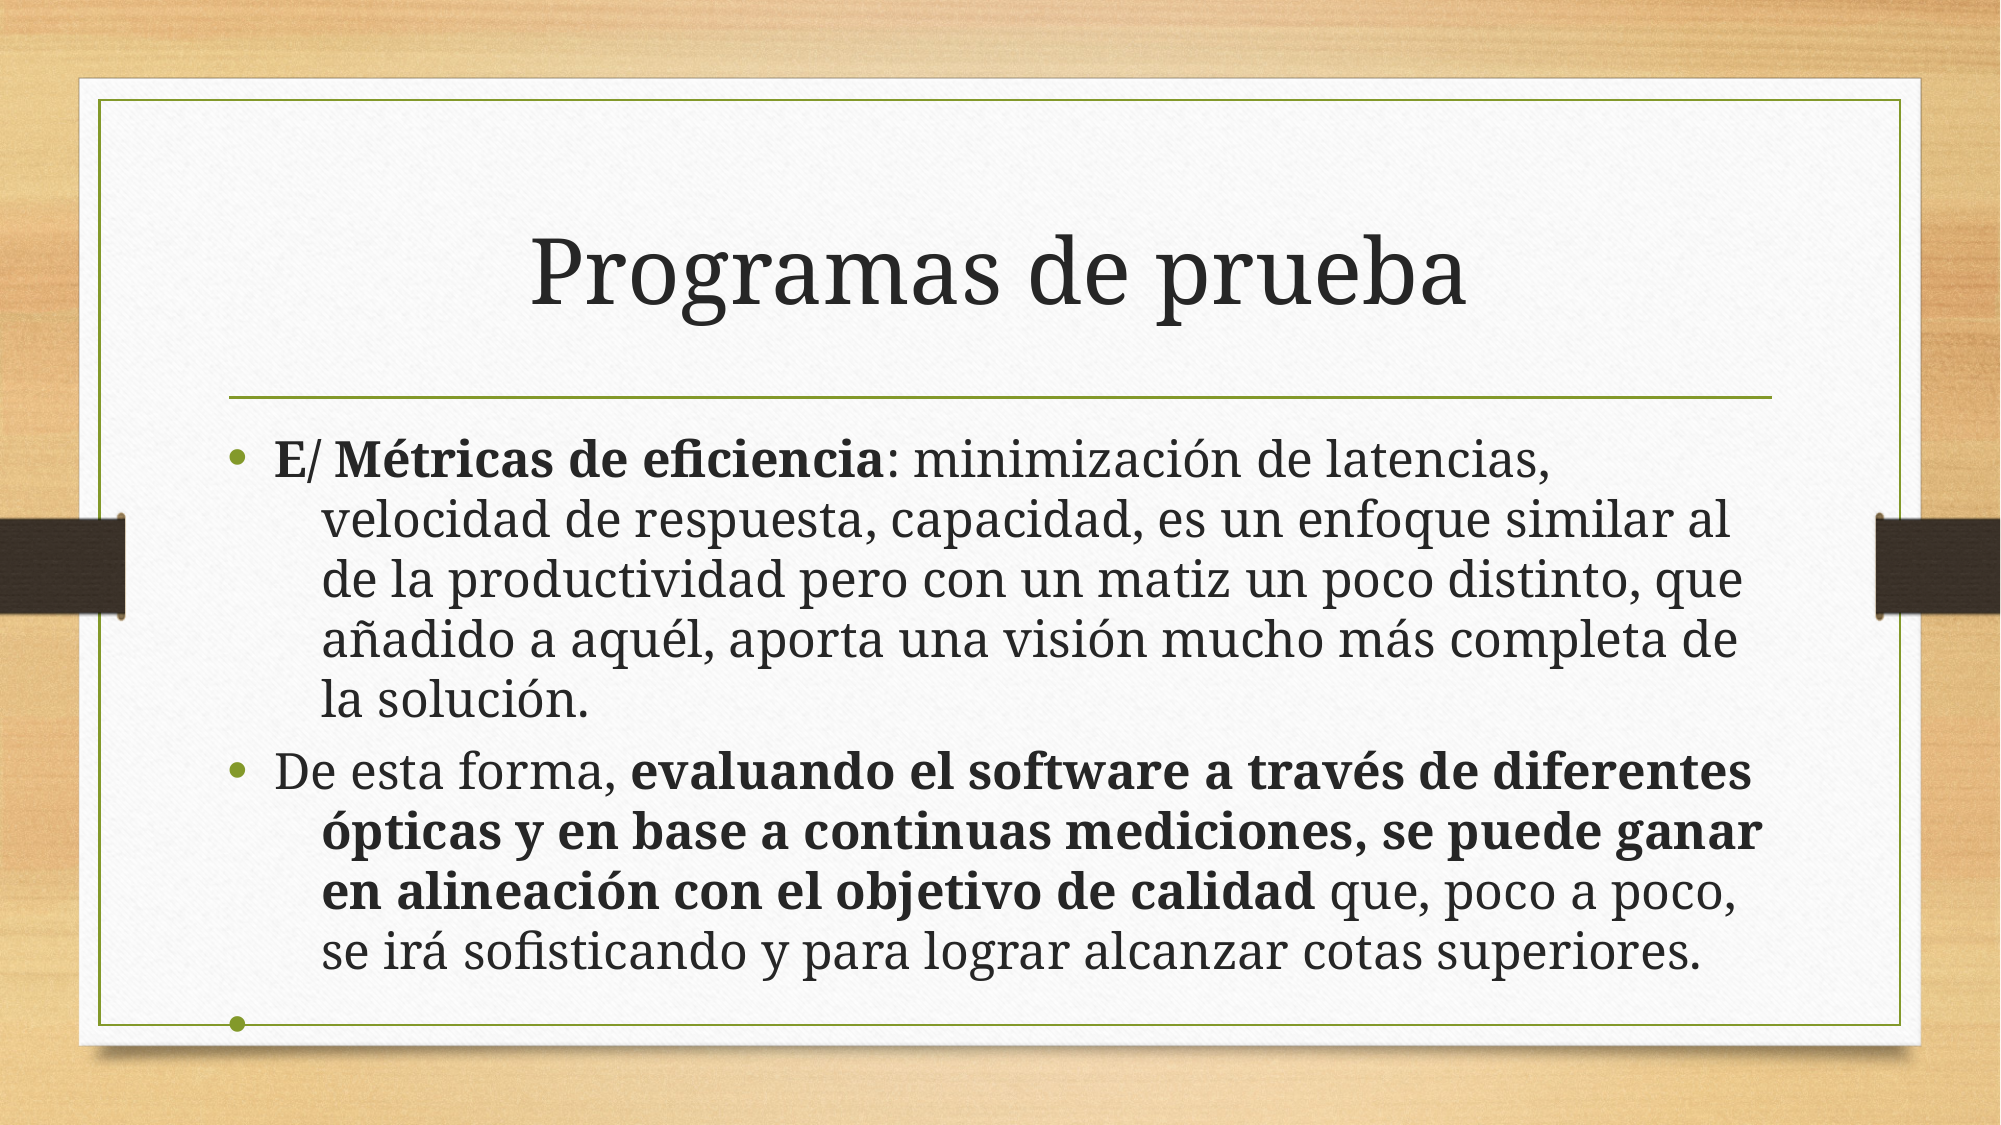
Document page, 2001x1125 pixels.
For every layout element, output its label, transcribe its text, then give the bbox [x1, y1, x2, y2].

picture [0, 0, 2001, 1125]
title Programas de prueba [212, 161, 1788, 376]
list E/ Métricas de eficiencia: minimización de latencias, velocidad de respuesta, capacidad, es un enfoque similar al de la productividad pero con un matiz un poco distinto, que añadido a aquél, aporta una visión mucho más completa de la solución. De esta forma, evaluando el software a través de diferentes ópticas y en base a continuas mediciones, se puede ganar en alineación con el objetivo de calidad que, poco a poco, se irá sofisticando y para lograr alcanzar cotas superiores. [212, 419, 1788, 964]
